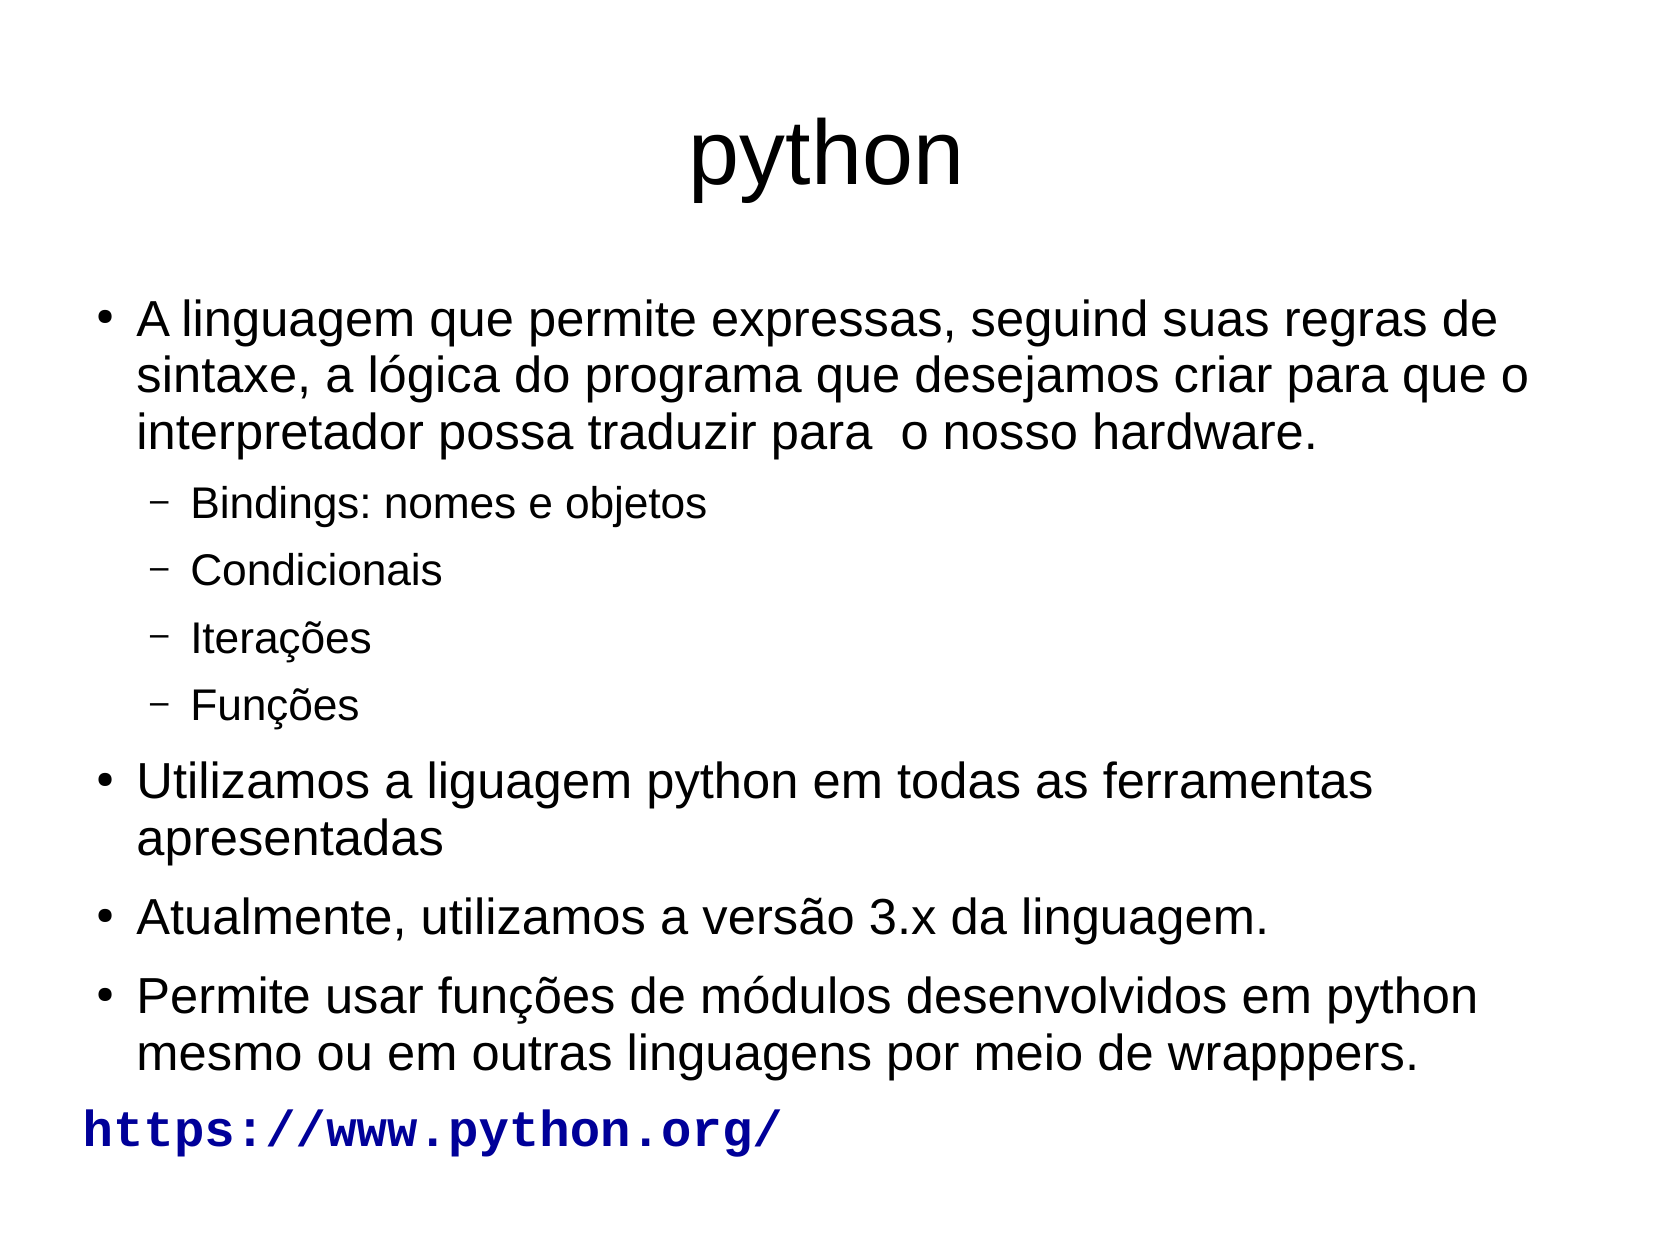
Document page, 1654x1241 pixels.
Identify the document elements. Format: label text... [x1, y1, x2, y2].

list A linguagem que permite expressas, seguind suas regras de sintaxe, a lógica do programa que desejamos criar para que o interpretador possa traduzir para o nosso hardware. Bindings: nomes e objetos Condicionais Iterações Funções Utilizamos a liguagem python em todas as ferramentas apresentadas Atualmente, utilizamos a versão 3.x da linguagem. Permite usar funções de módulos desenvolvidos em python mesmo ou em outras linguagens por meio de wrapppers. https://www.python.org/ [82, 290, 1571, 1170]
title python [82, 49, 1571, 257]
